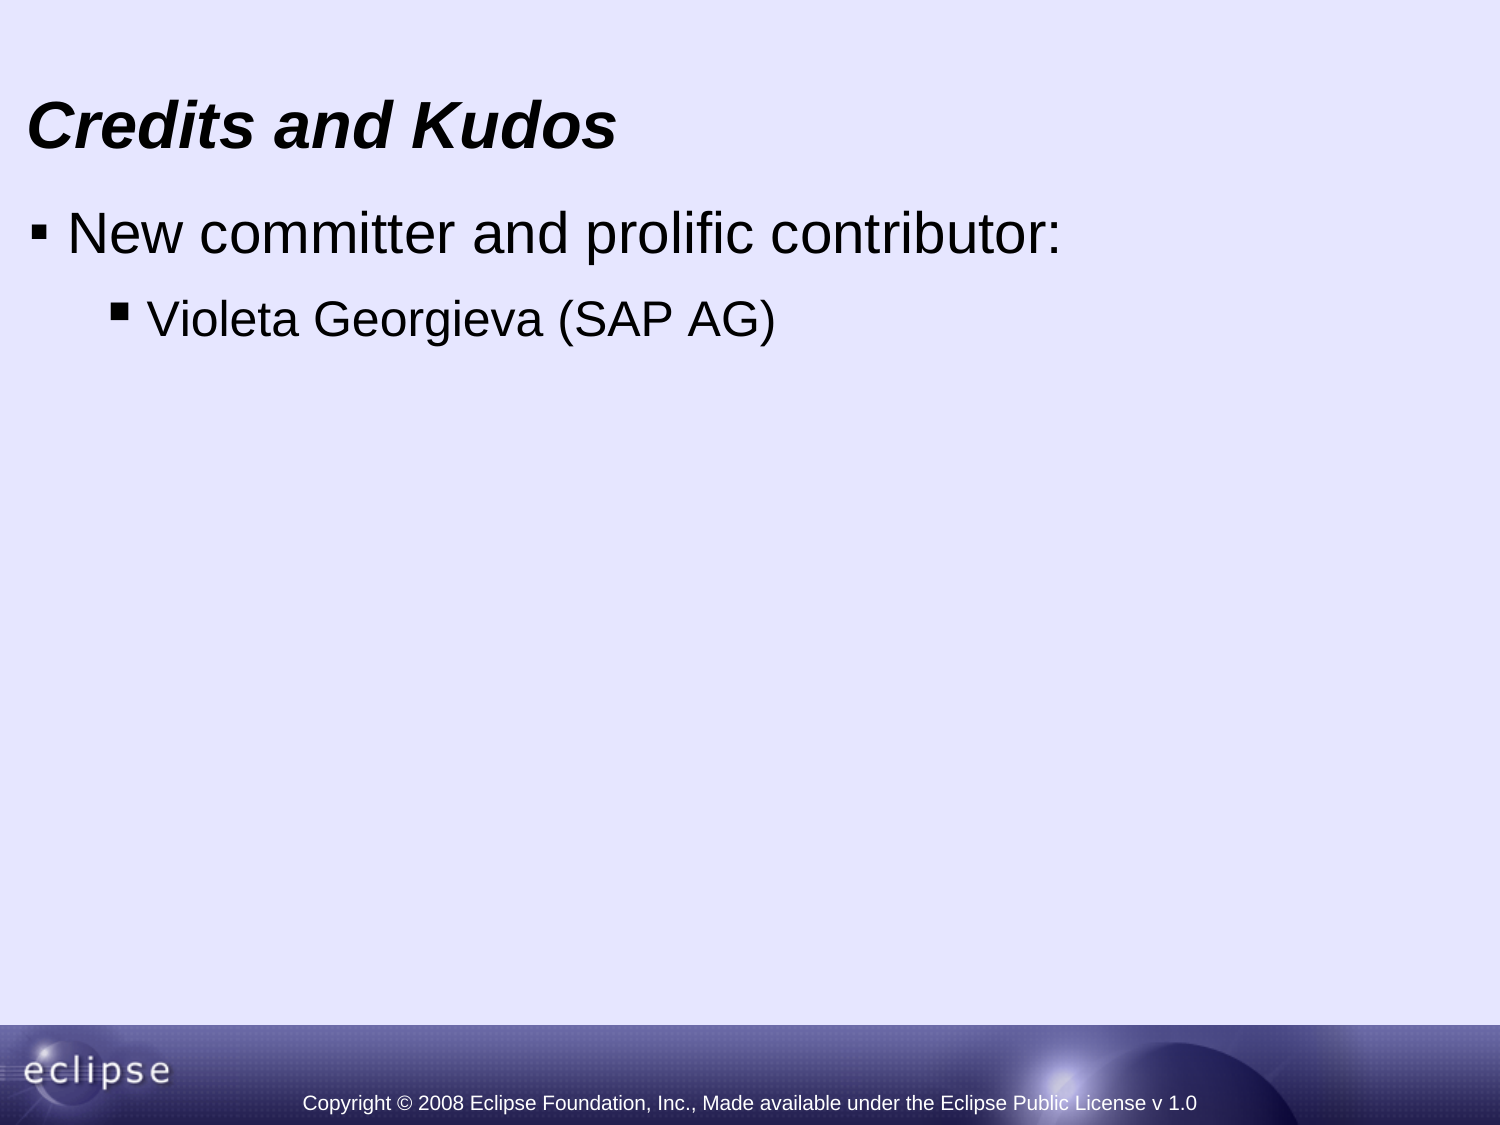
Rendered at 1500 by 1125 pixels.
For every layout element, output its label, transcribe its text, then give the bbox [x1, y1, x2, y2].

title Credits and Kudos [26, 84, 1474, 172]
list New committer and prolific contributor: Violeta Georgieva (SAP AG) [29, 200, 1455, 1034]
picture [0, 1025, 1500, 1125]
